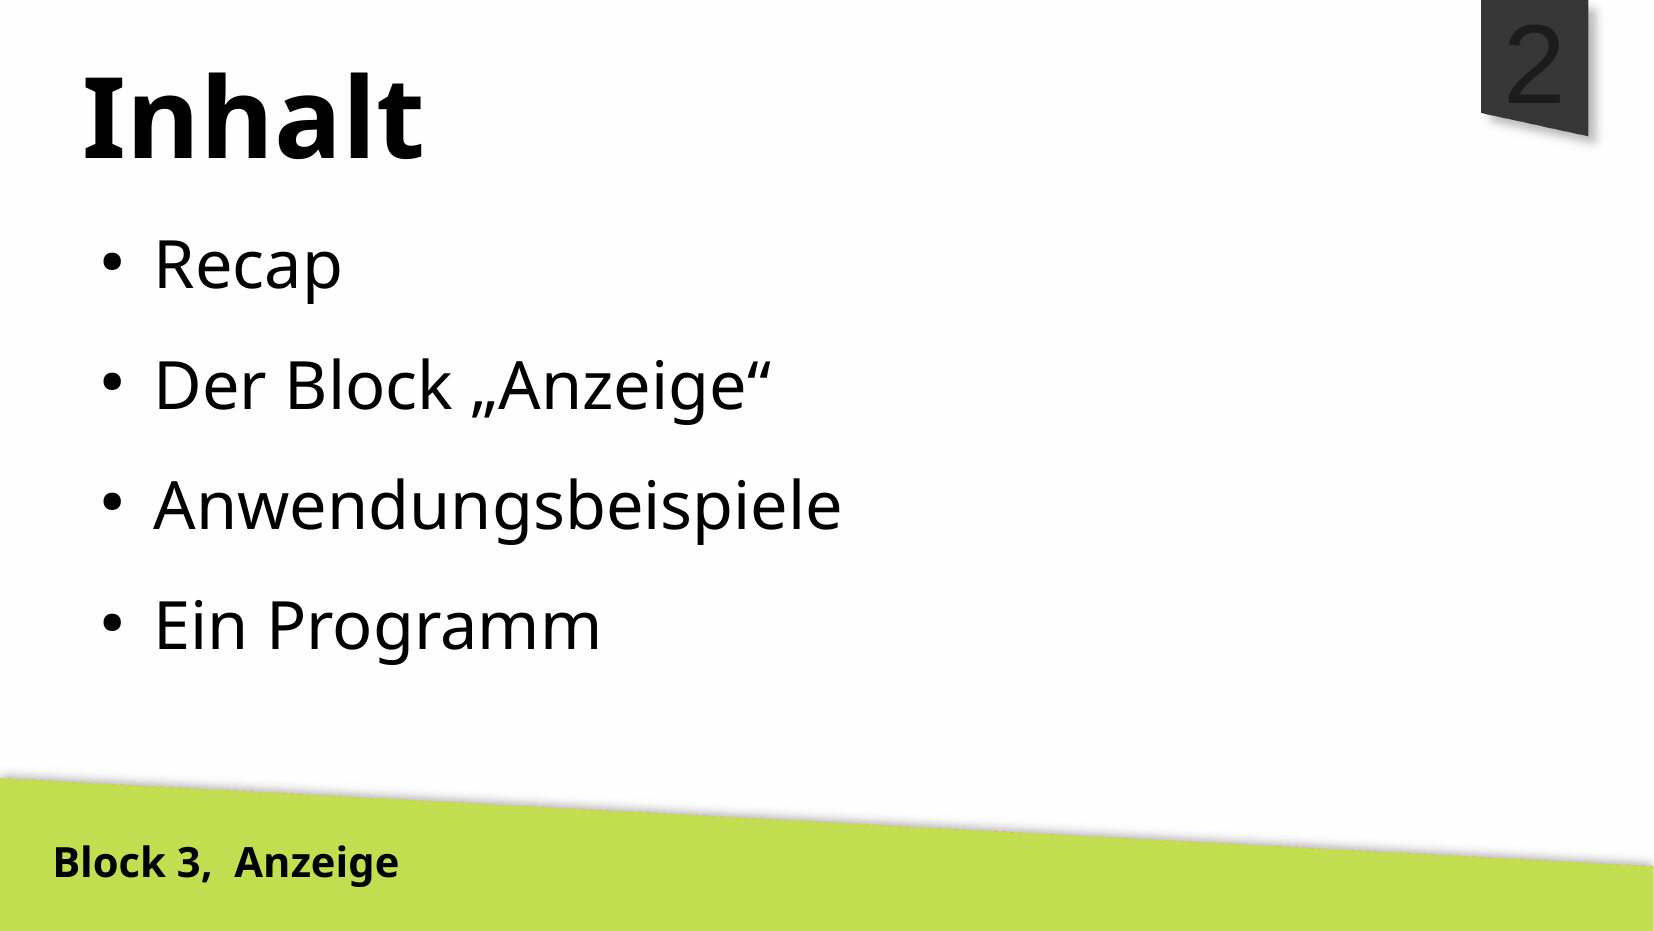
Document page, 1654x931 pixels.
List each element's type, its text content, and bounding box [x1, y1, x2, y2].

picture [0, 0, 1654, 931]
text_box <Foliennummer> [700, 0, 1581, 145]
text_box Block 3, Anzeige [37, 825, 863, 901]
title Inhalt [82, 37, 1463, 193]
list Recap Der Block „Anzeige“ Anwendungsbeispiele Ein Programm [82, 217, 1571, 758]
